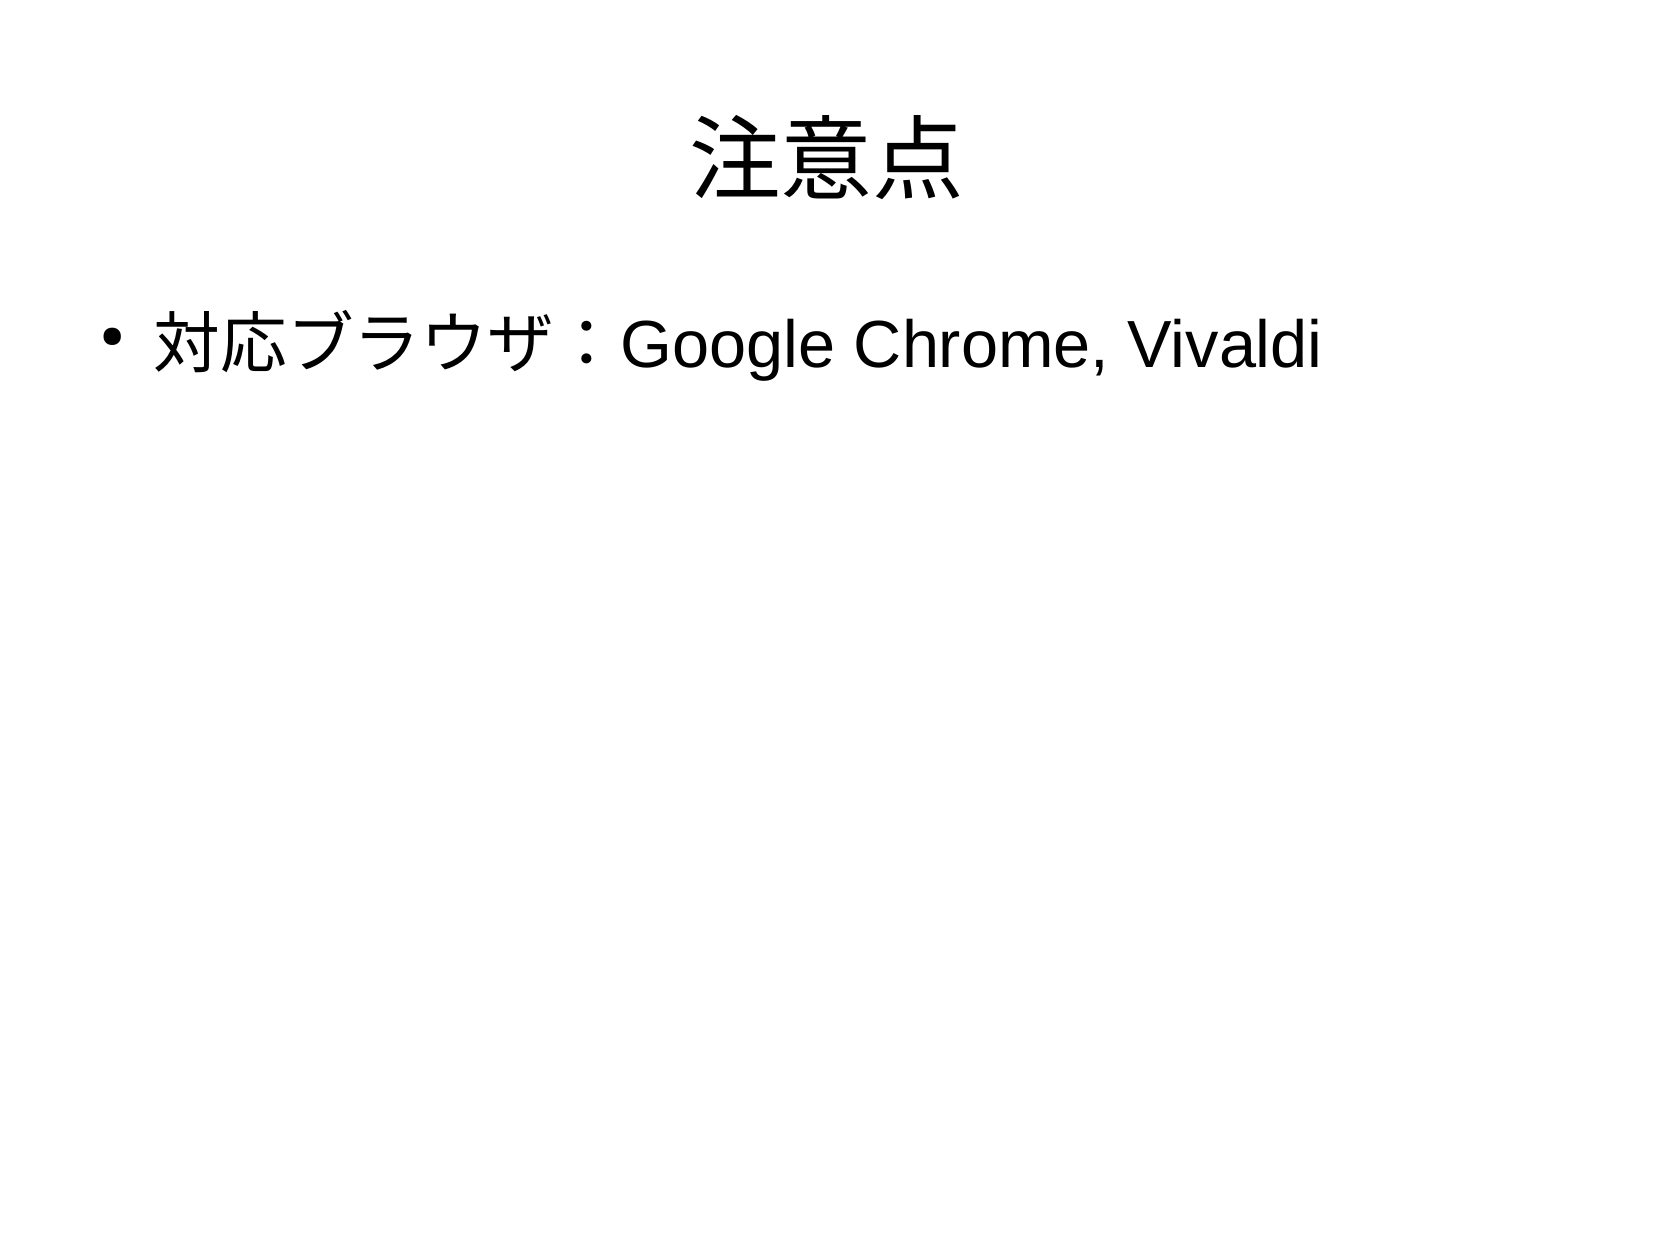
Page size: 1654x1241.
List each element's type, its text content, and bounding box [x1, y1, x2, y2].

title 注意点 [82, 49, 1571, 257]
list 対応ブラウザ：Google Chrome, Vivaldi [82, 290, 1571, 1010]
